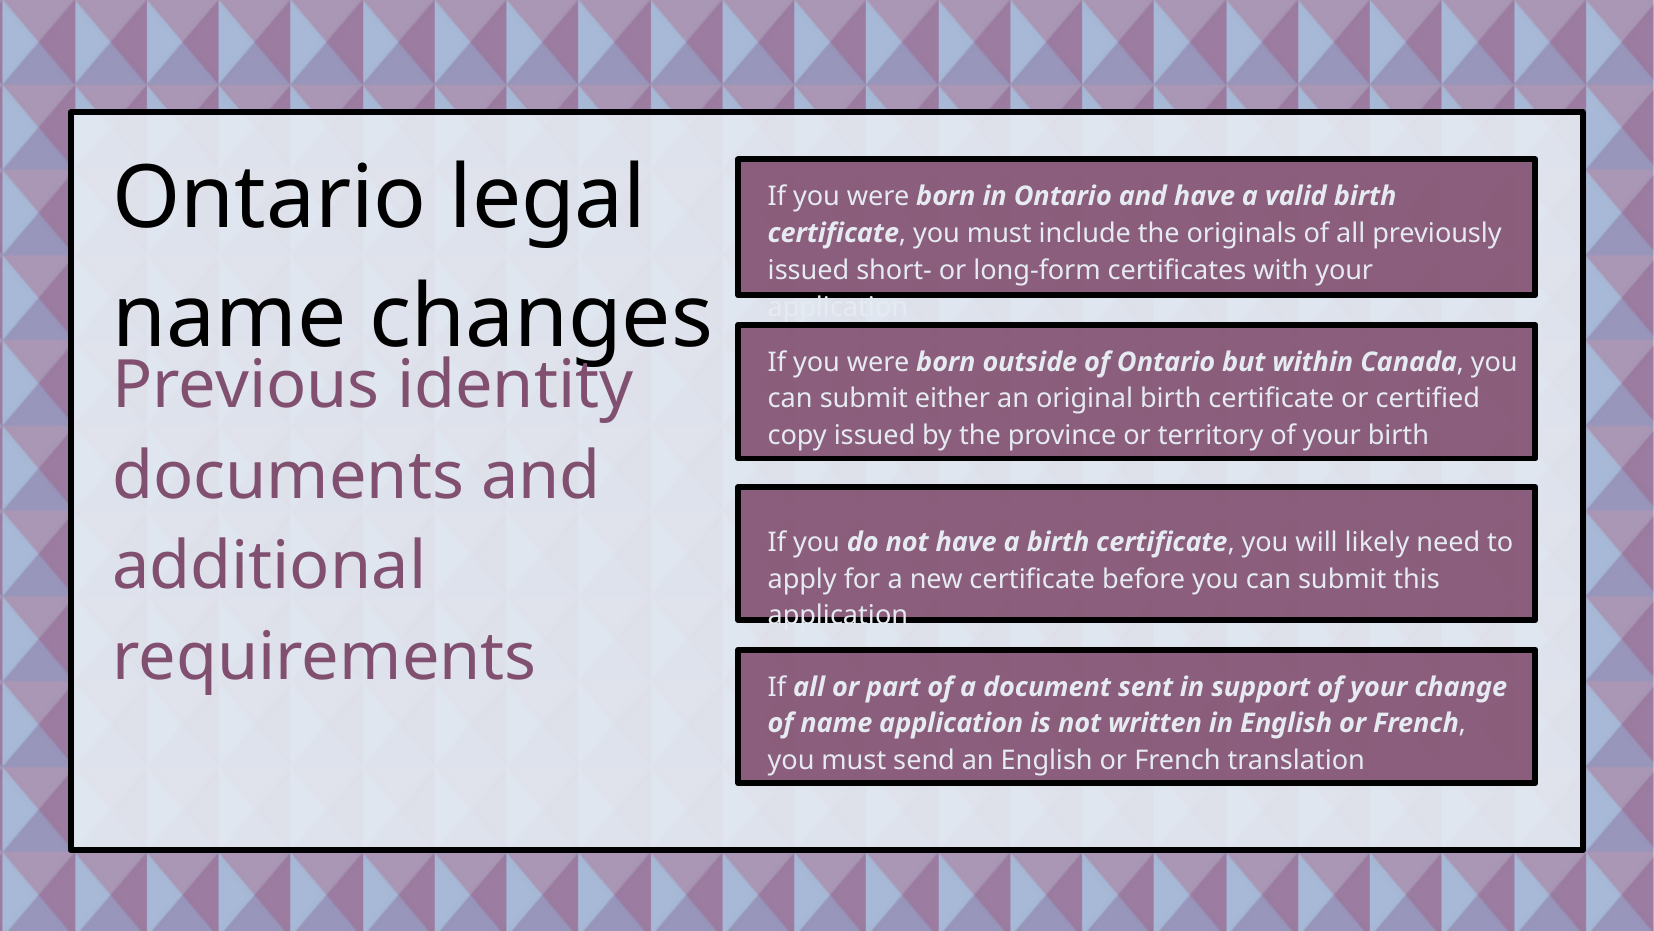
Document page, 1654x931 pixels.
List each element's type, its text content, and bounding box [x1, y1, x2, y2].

text_box If all or part of a document sent in support of your change of name application is not written in English or French, you must send an English or French translation [767, 667, 1518, 790]
text_box If you were born in Ontario and have a valid birth certificate, you must include the originals of all previously issued short- or long-form certificates with your application [767, 177, 1518, 300]
title Previous identity documents and additional requirements [112, 366, 709, 670]
text_box [70, 112, 1583, 851]
text_box If you do not have a birth certificate, you will likely need to apply for a new certificate before you can submit this application [767, 522, 1518, 645]
text_box If you were born outside of Ontario but within Canada, you can submit either an original birth certificate or certified copy issued by the province or territory of your birth [767, 342, 1518, 465]
title Ontario legal name changes [112, 153, 739, 353]
picture [0, 0, 1654, 931]
